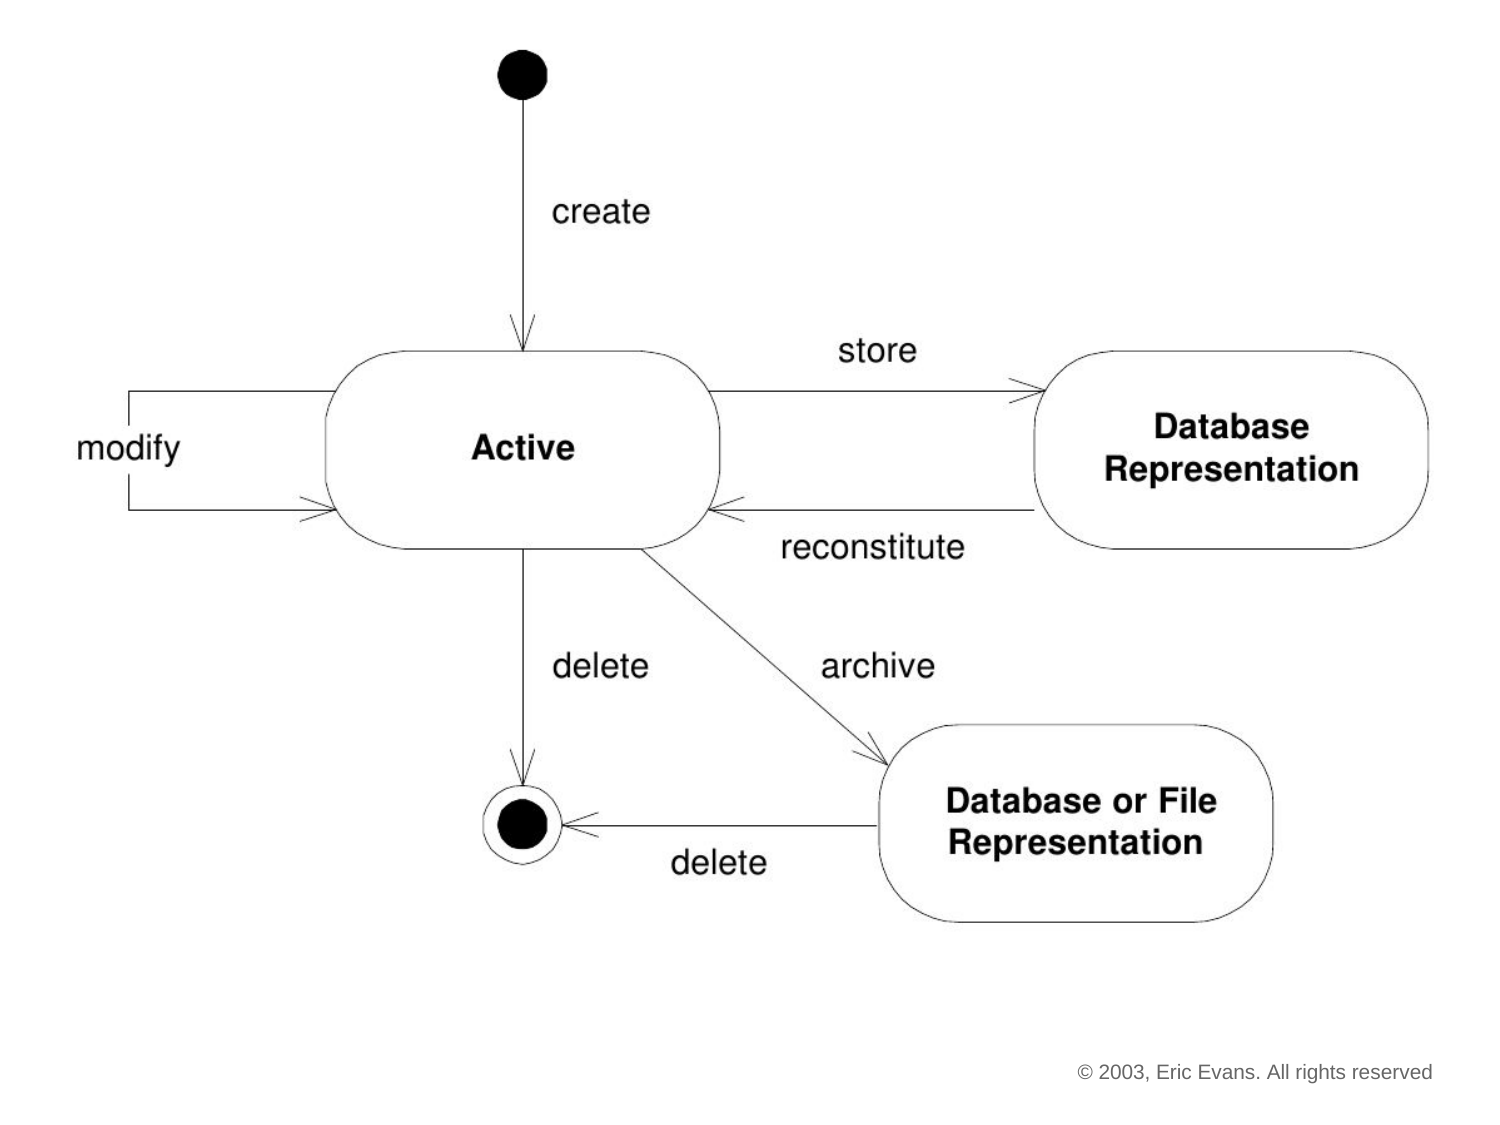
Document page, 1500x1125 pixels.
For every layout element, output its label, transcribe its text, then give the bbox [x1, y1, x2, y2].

picture [52, 20, 1460, 938]
text_box © 2003, Eric Evans. All rights reserved [1062, 1051, 1453, 1091]
